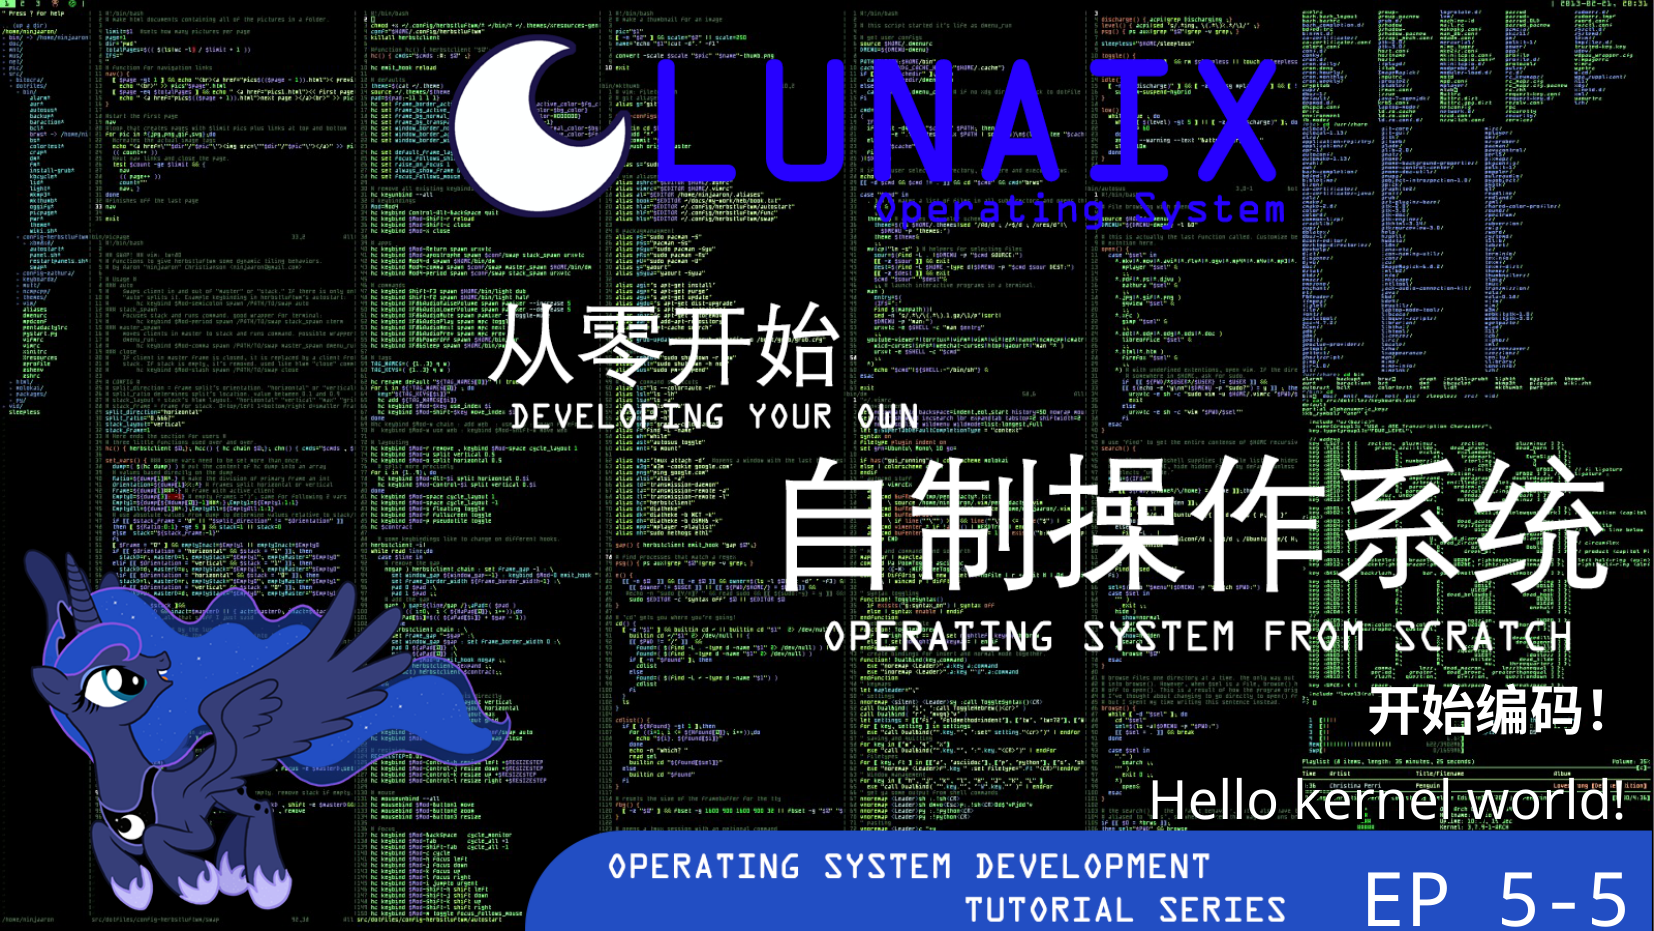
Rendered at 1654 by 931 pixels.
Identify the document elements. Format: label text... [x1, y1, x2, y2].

picture [0, 0, 1654, 931]
text_box Hello kernel world! [885, 753, 1642, 830]
text_box EP 5-5 [1346, 838, 1654, 931]
text_box 开始编码！ [1133, 660, 1654, 754]
